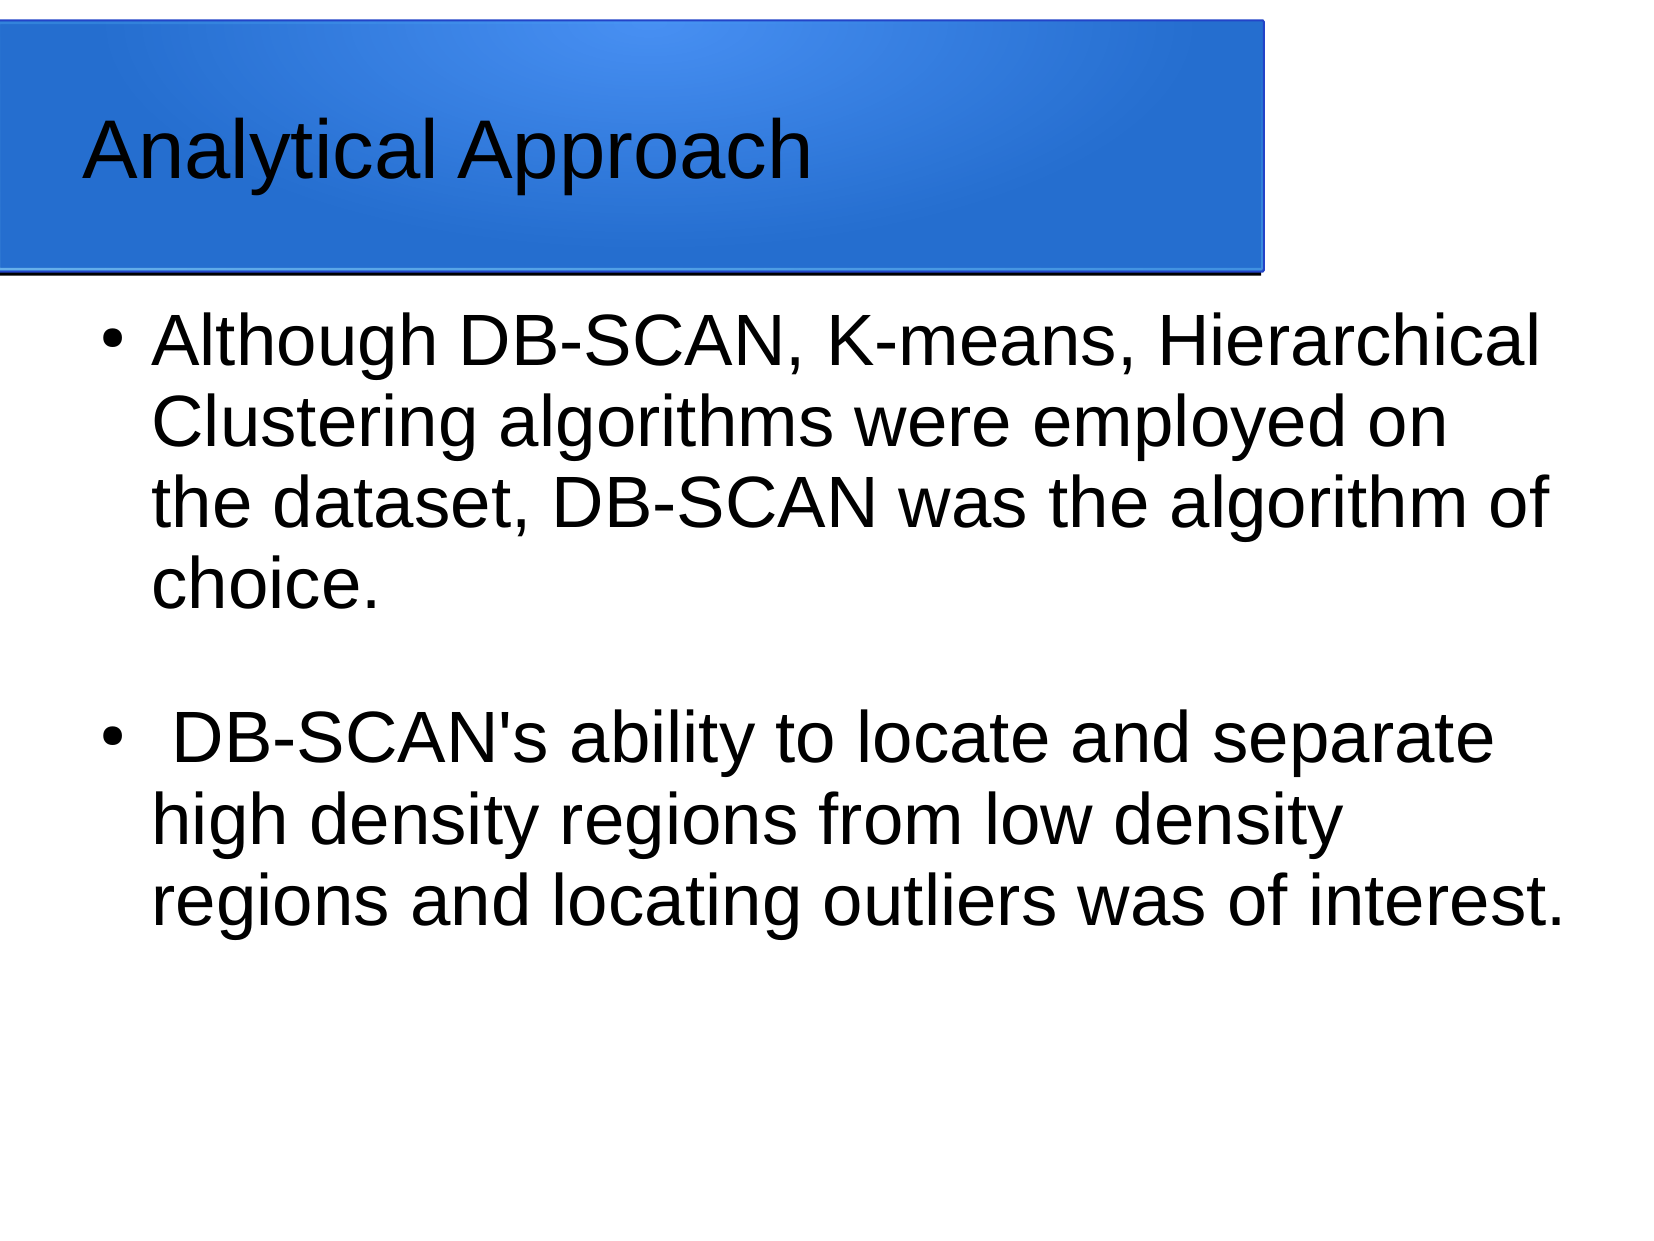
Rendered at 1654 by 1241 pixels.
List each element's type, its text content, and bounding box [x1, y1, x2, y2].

title Analytical Approach [82, 47, 1235, 252]
list Although DB-SCAN, K-means, Hierarchical Clustering algorithms were employed on the dataset, DB-SCAN was the algorithm of choice. DB-SCAN's ability to locate and separate high density regions from low density regions and locating outliers was of interest. [82, 299, 1571, 1019]
